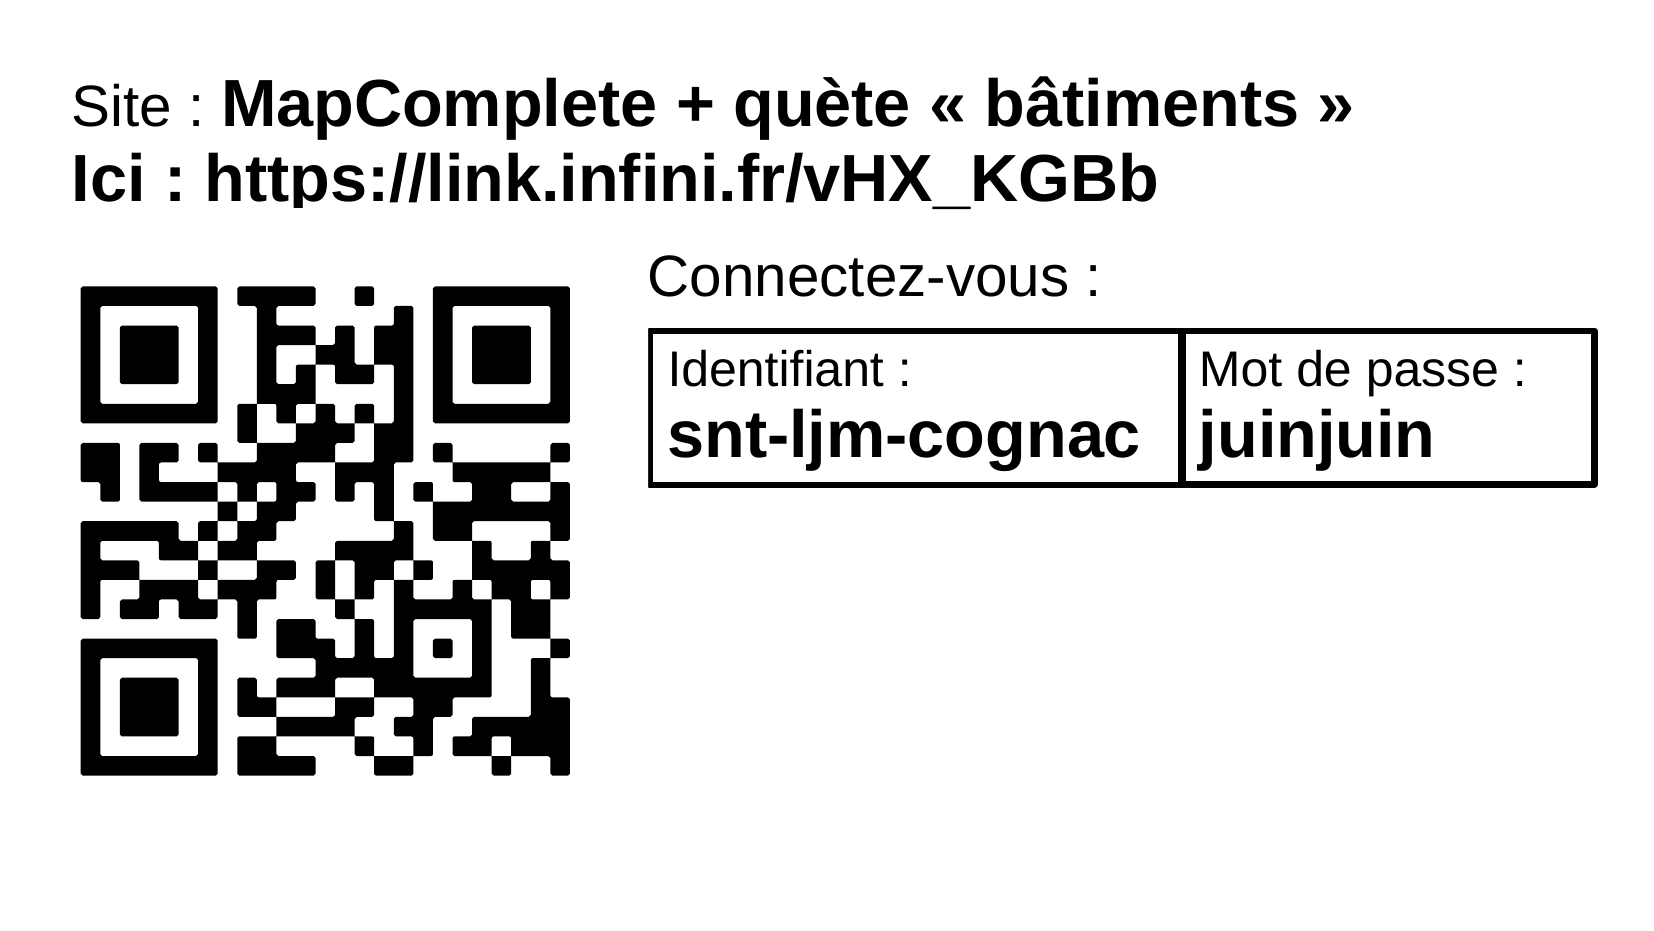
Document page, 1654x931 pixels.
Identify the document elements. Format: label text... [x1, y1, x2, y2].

picture [0, 205, 651, 857]
text_box Connectez-vous : [651, 236, 1118, 317]
text_box Site : MapComplete + quète « bâtiments » Ici : https://link.infini.fr/vHX_KGBb [57, 59, 1565, 289]
text_box Identifiant : snt-ljm-cognac [651, 330, 1184, 485]
text_box Mot de passe : juinjuin [1186, 330, 1595, 485]
